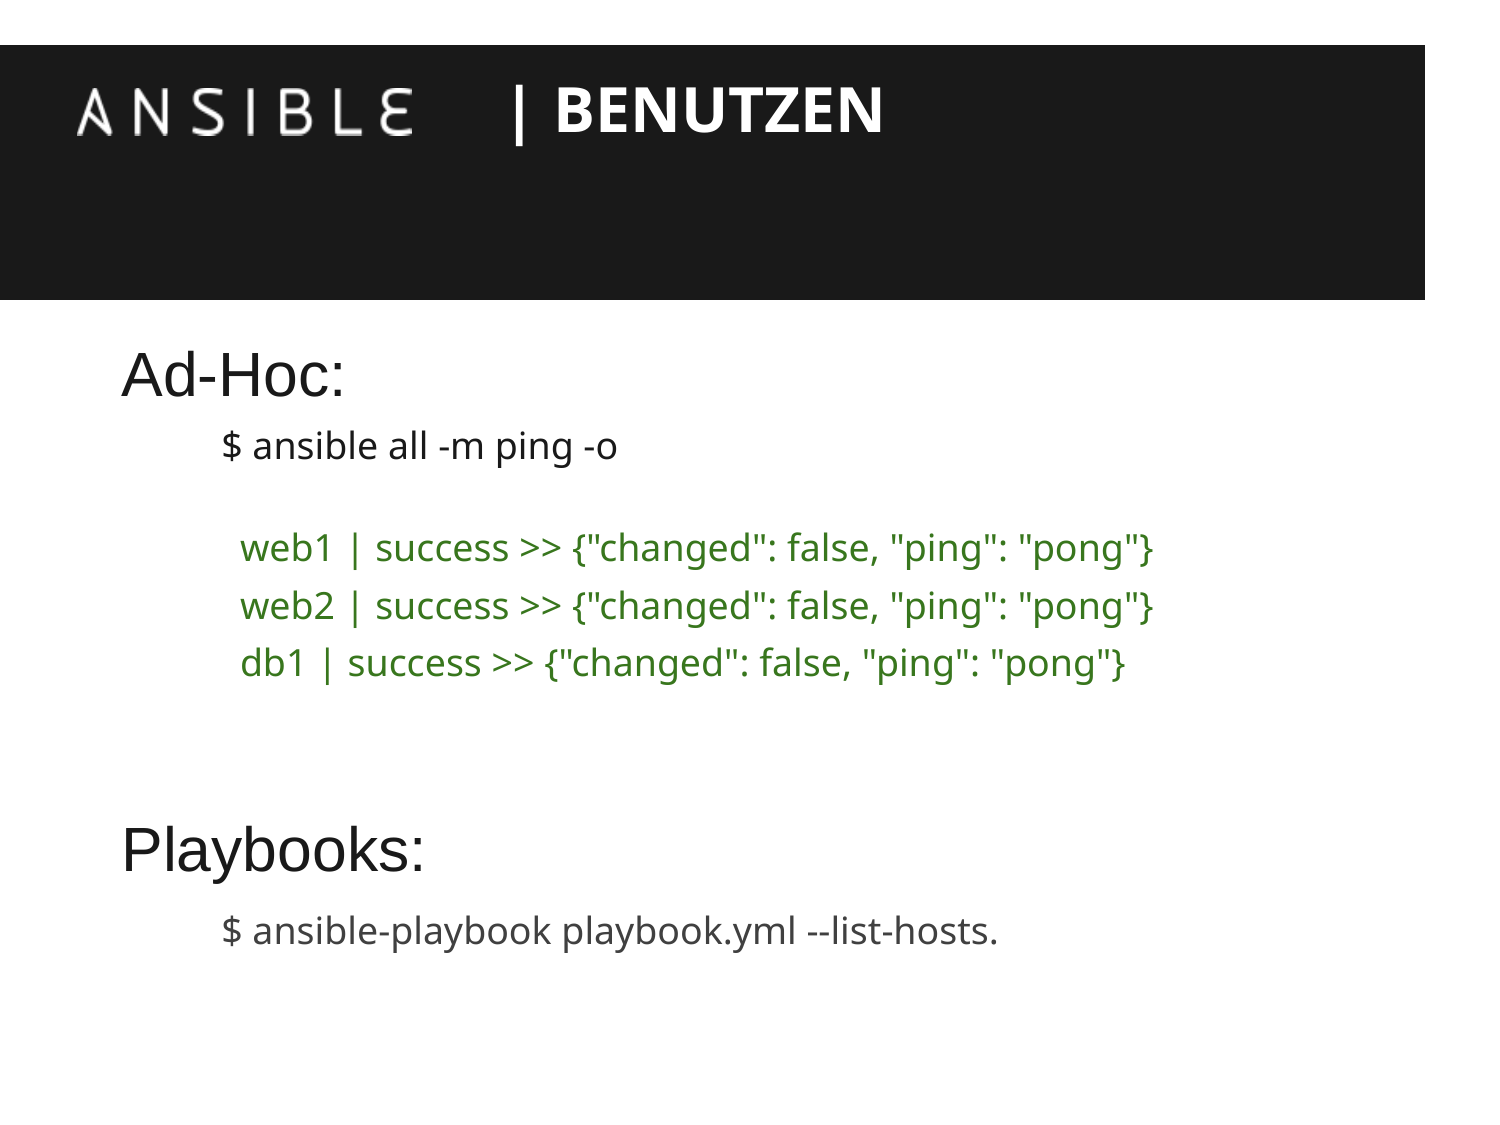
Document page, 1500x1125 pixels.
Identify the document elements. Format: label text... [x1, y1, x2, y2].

title | BENUTZEN [437, 48, 1087, 160]
picture [77, 88, 412, 136]
list Ad-Hoc: $ ansible all -m ping -o web1 | success >> {"changed": false, "ping": "pong"} web2 | success >> {"changed": false, "ping": "pong"} db1 | success >> {"changed": false, "ping": "pong"} Playbooks: $ ansible-playbook playbook.yml --list-hosts. [75, 319, 1425, 1078]
